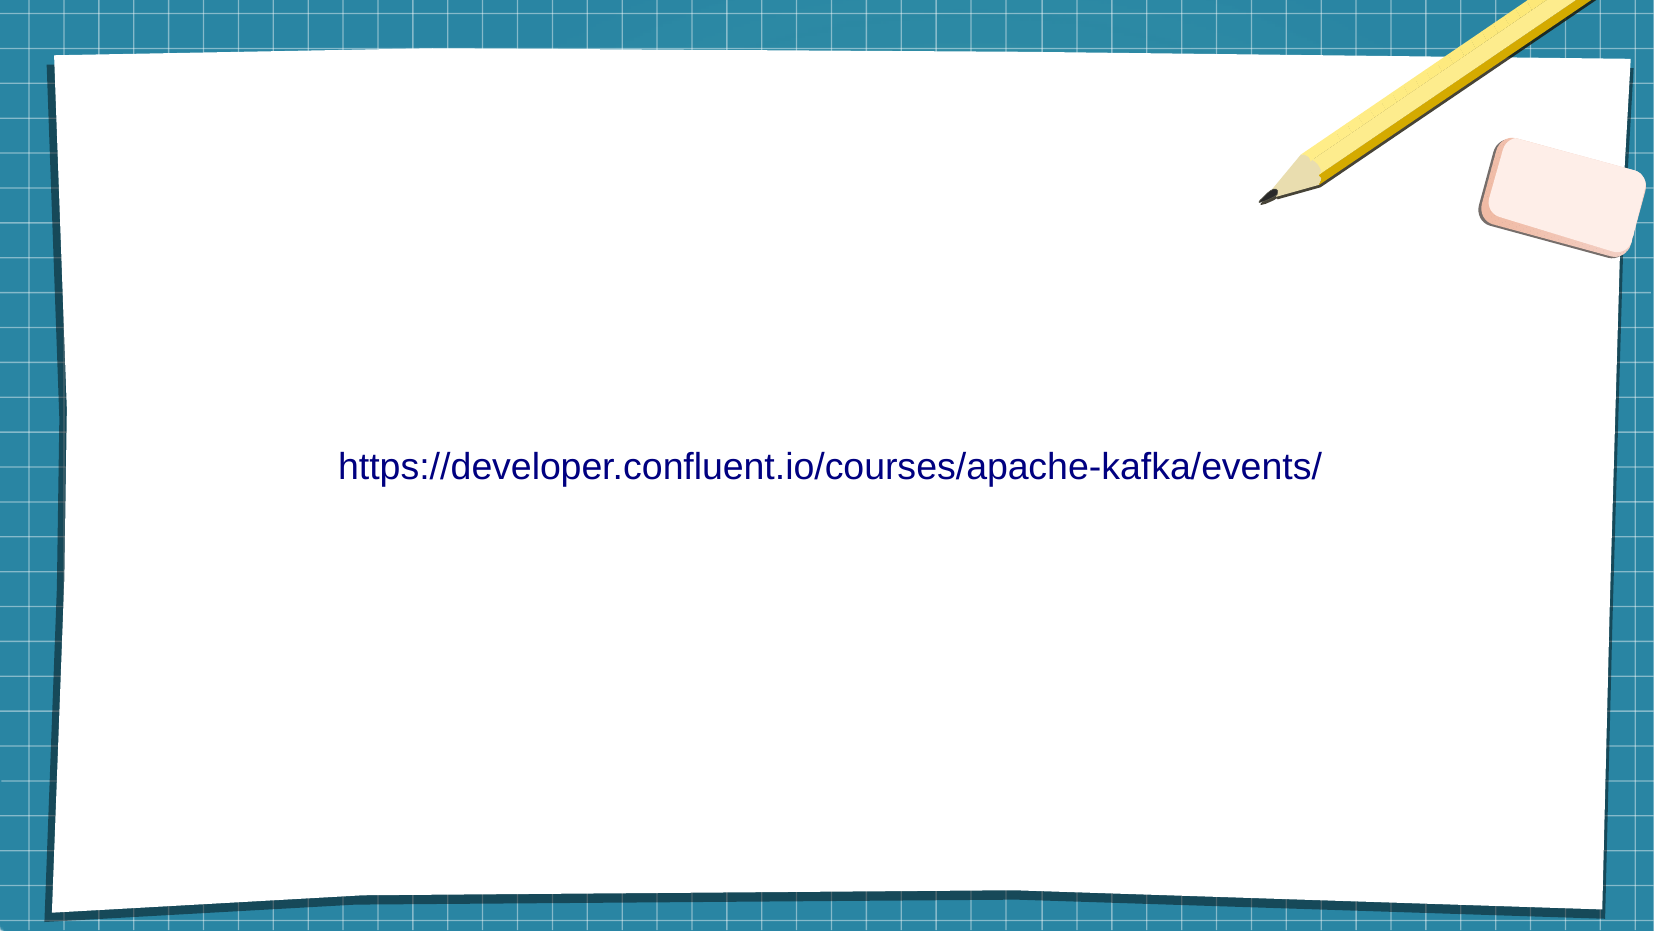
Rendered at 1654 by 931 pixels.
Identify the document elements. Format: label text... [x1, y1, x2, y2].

text_box https://developer.confluent.io/courses/apache-kafka/events/ [171, 437, 1489, 494]
